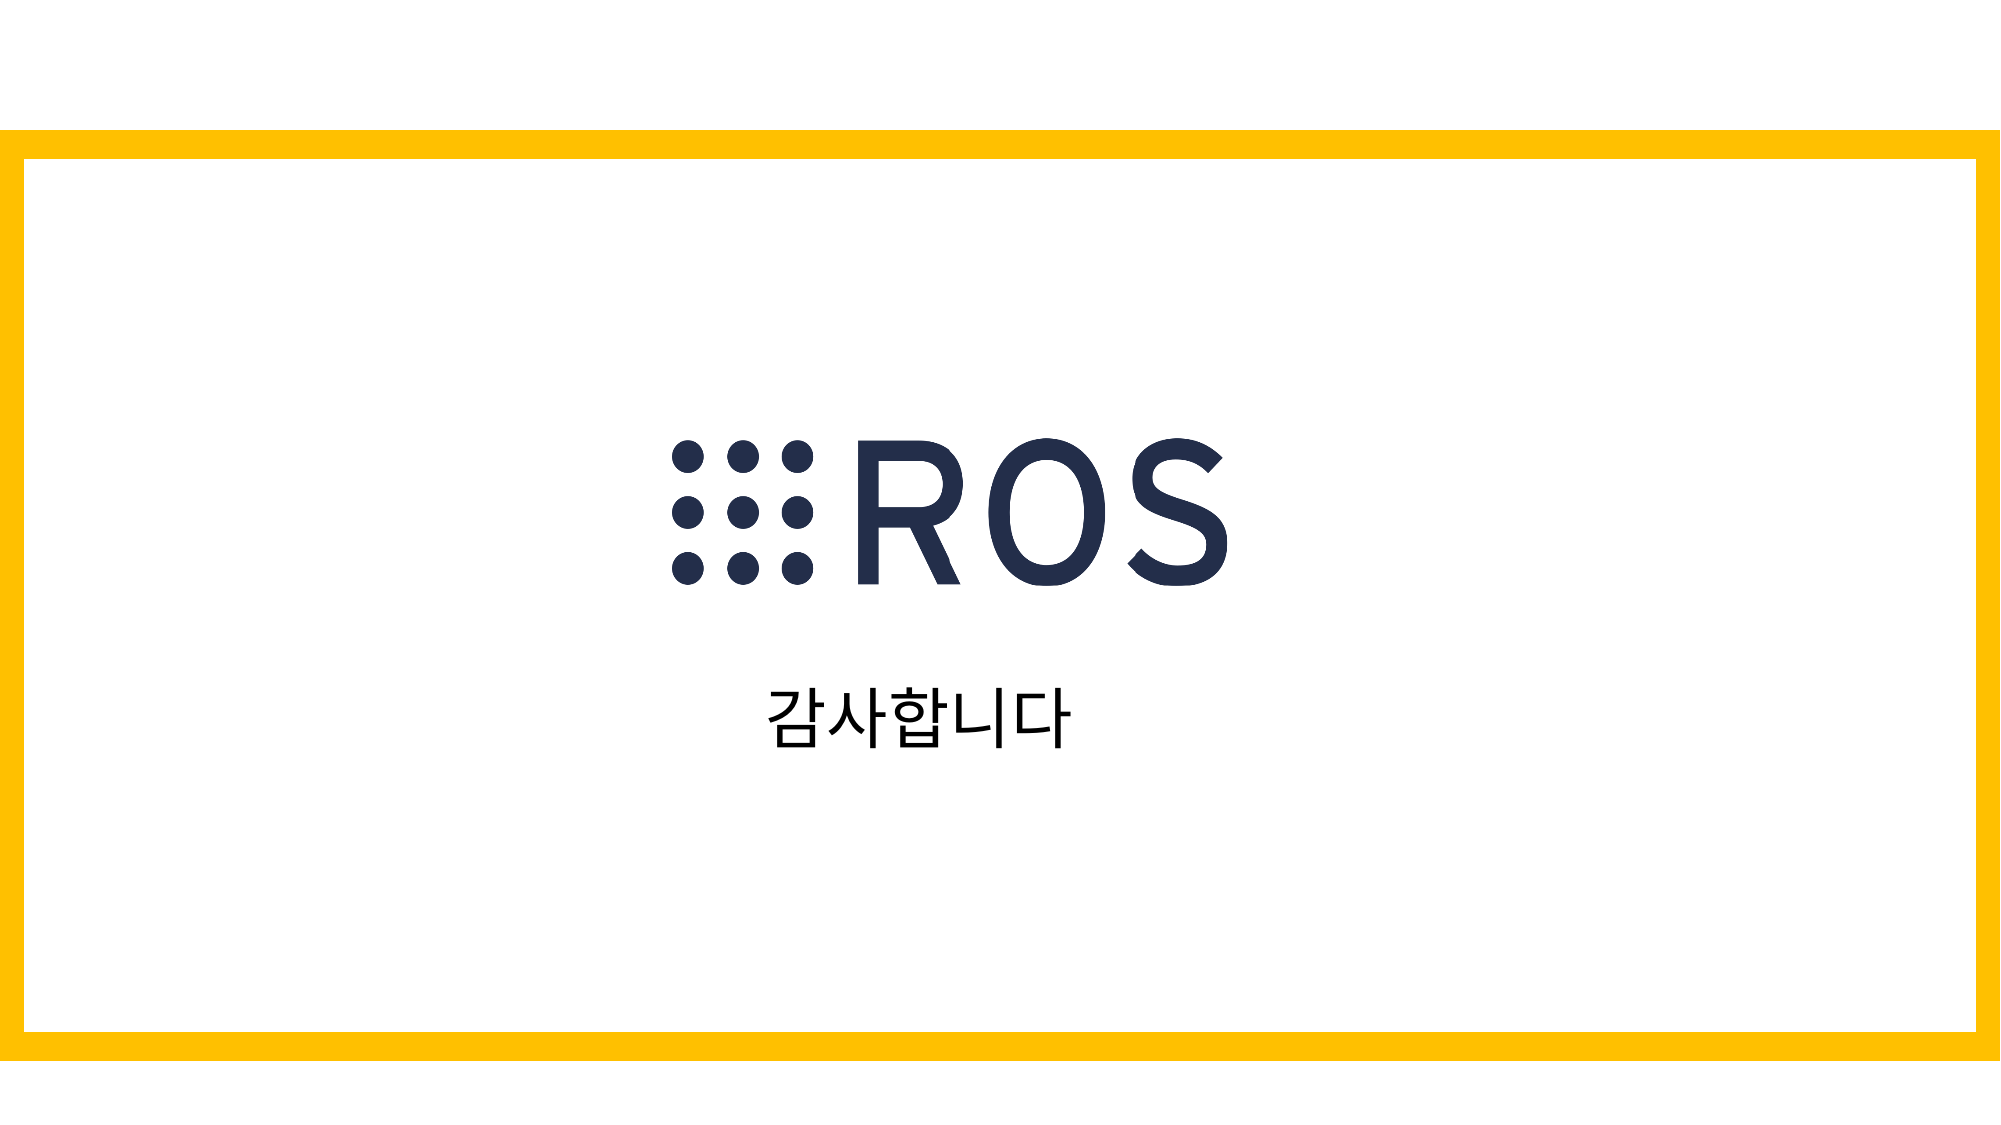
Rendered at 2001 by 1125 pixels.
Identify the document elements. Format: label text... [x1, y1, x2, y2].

picture [672, 437, 1228, 586]
text_box 감사합니다 [731, 669, 1088, 765]
